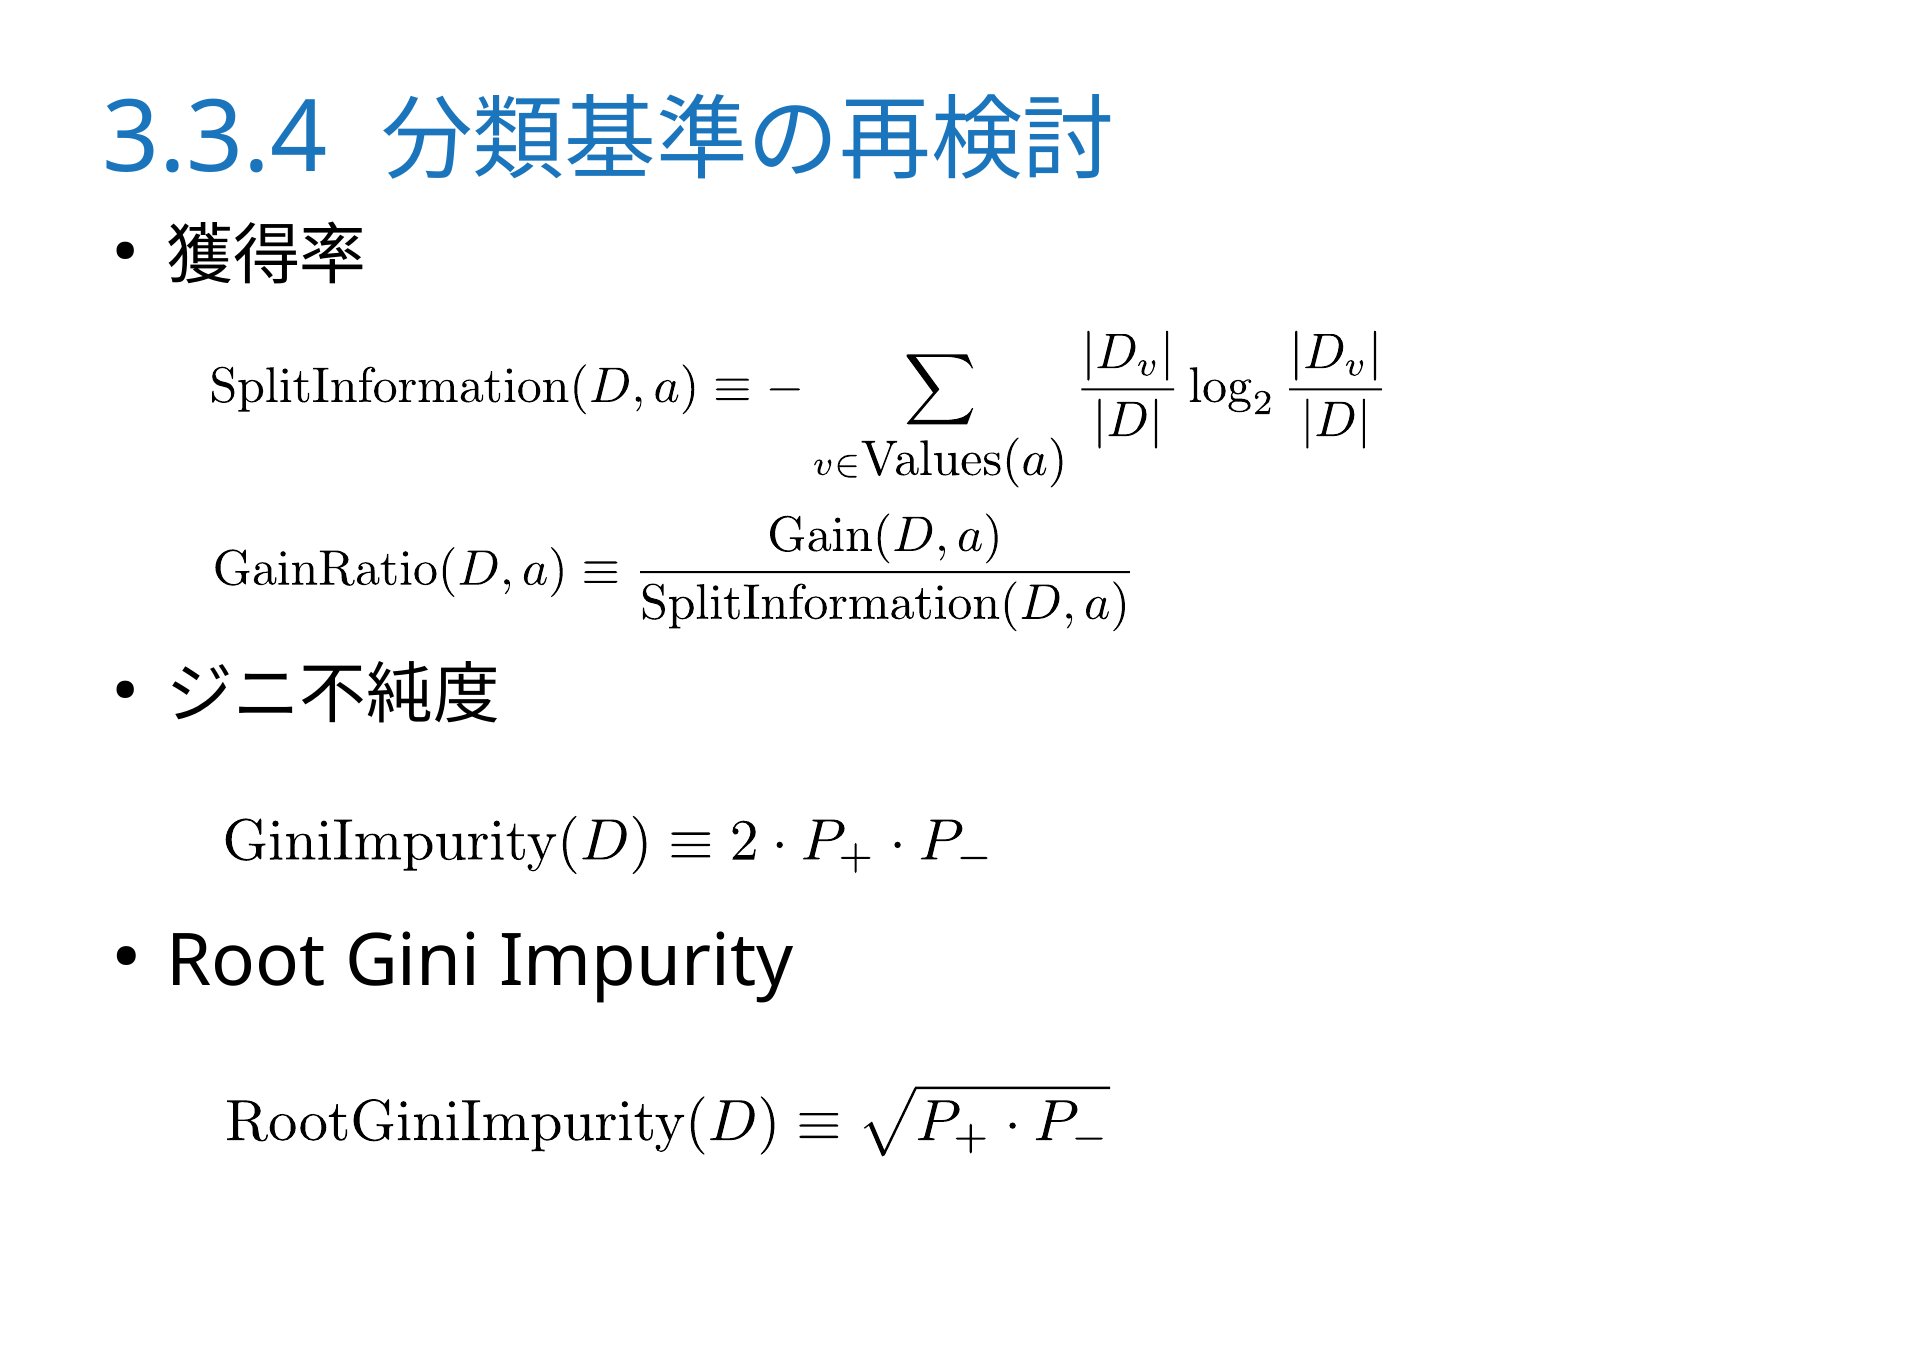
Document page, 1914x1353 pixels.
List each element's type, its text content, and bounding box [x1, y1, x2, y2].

title 3.3.4 分類基準の再検討 [102, 44, 1825, 220]
list 獲得率 ジニ不純度 Root Gini Impurity [95, 206, 1818, 1252]
text_box [222, 815, 993, 875]
text_box [209, 330, 1382, 488]
text_box [225, 1086, 1111, 1157]
text_box [212, 513, 1130, 632]
